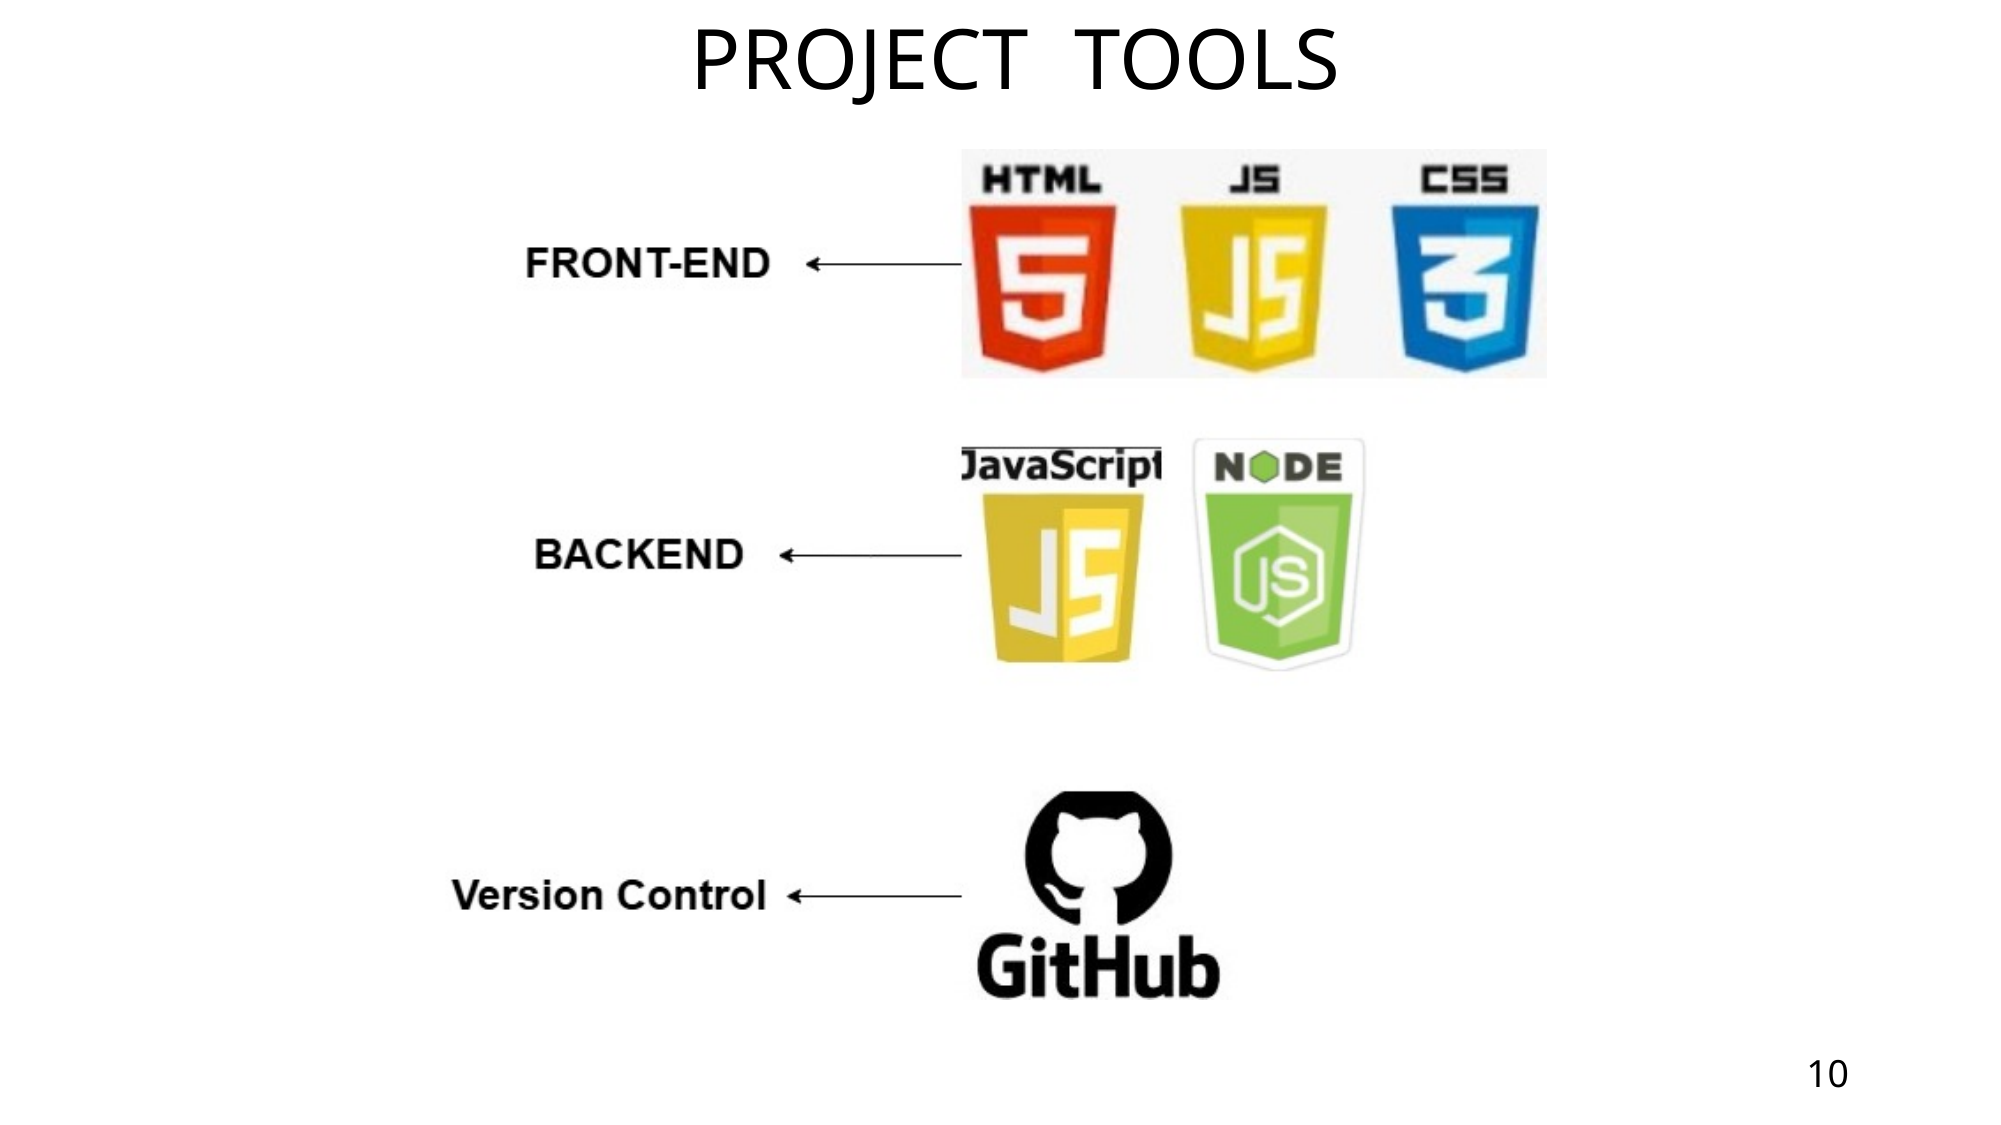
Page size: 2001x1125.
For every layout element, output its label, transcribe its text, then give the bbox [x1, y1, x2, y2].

slide_number ‹#› [1791, 1042, 1902, 1103]
title Project Tools [150, 0, 1905, 214]
picture [432, 149, 1547, 1000]
